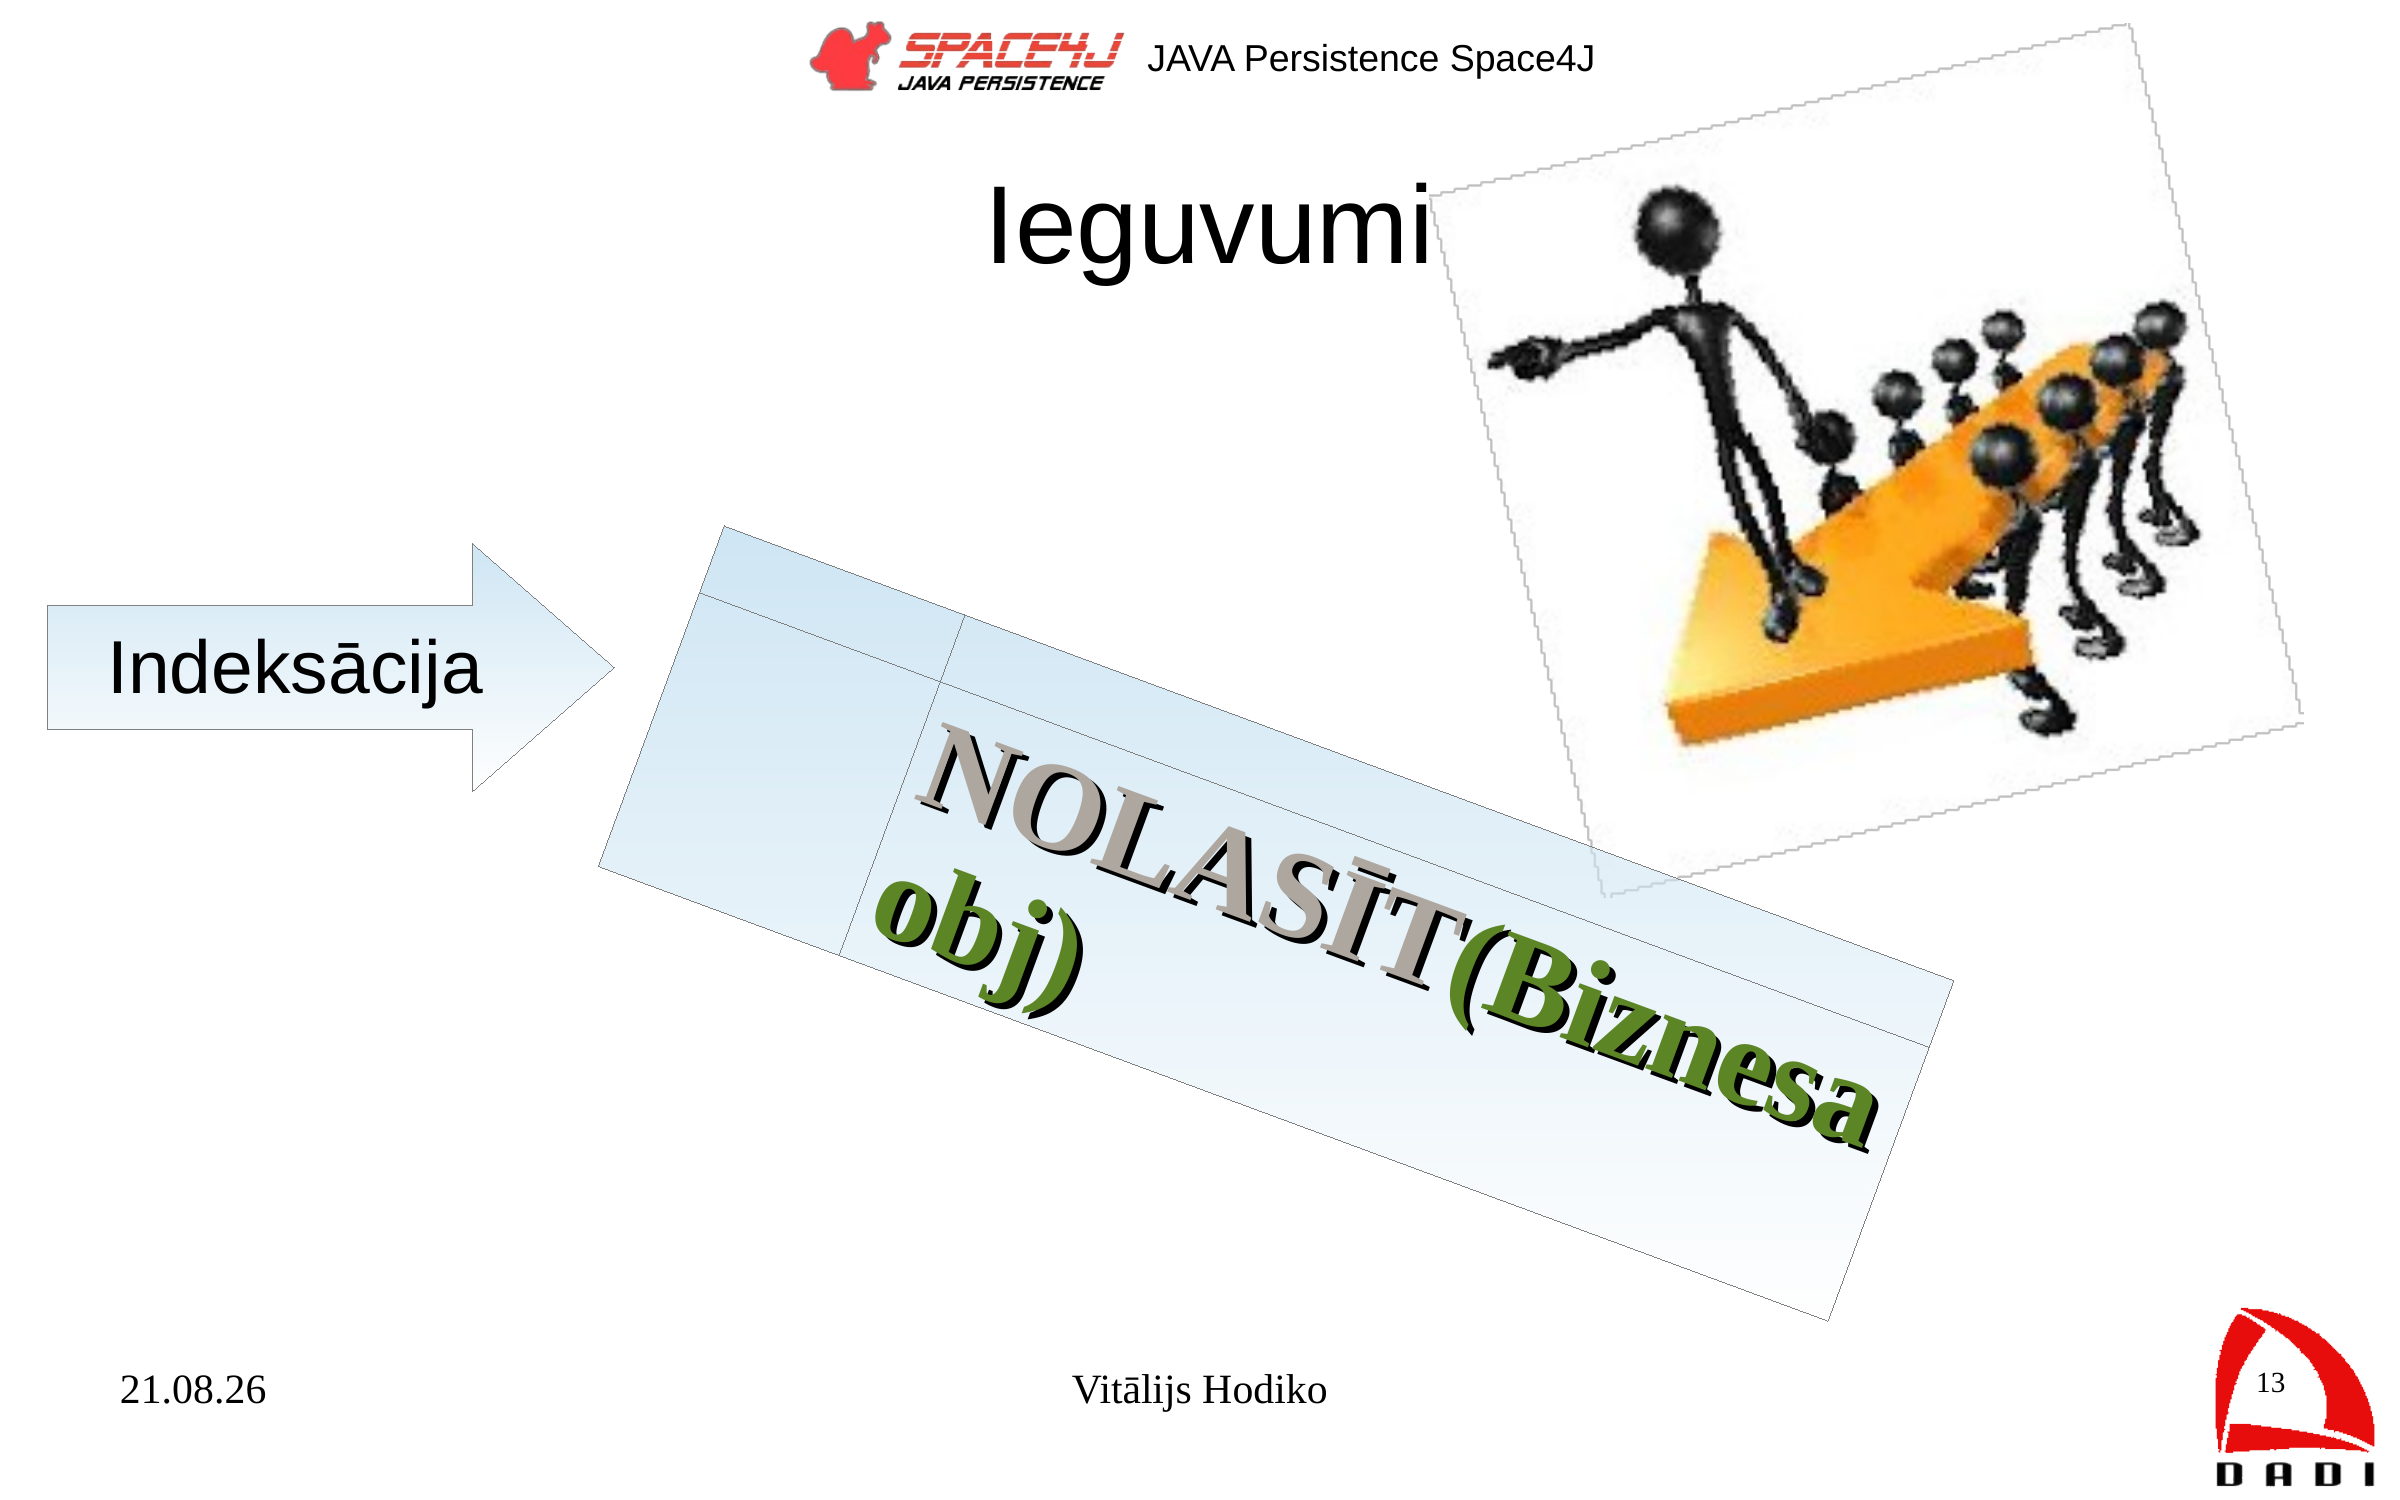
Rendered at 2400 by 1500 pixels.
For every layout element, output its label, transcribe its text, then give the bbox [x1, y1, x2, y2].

picture [787, 1, 1163, 109]
picture [1459, 304, 2304, 878]
text_box NOLASĪT(Biznesa obj) [716, 527, 793, 555]
picture [1747, 25, 2152, 120]
text_box KĀPĒC [1439, 227, 2184, 245]
title Ieguvumi [129, 120, 2290, 131]
picture [2204, 1304, 2385, 1494]
text_box IEGUVUMI [1433, 208, 2179, 230]
